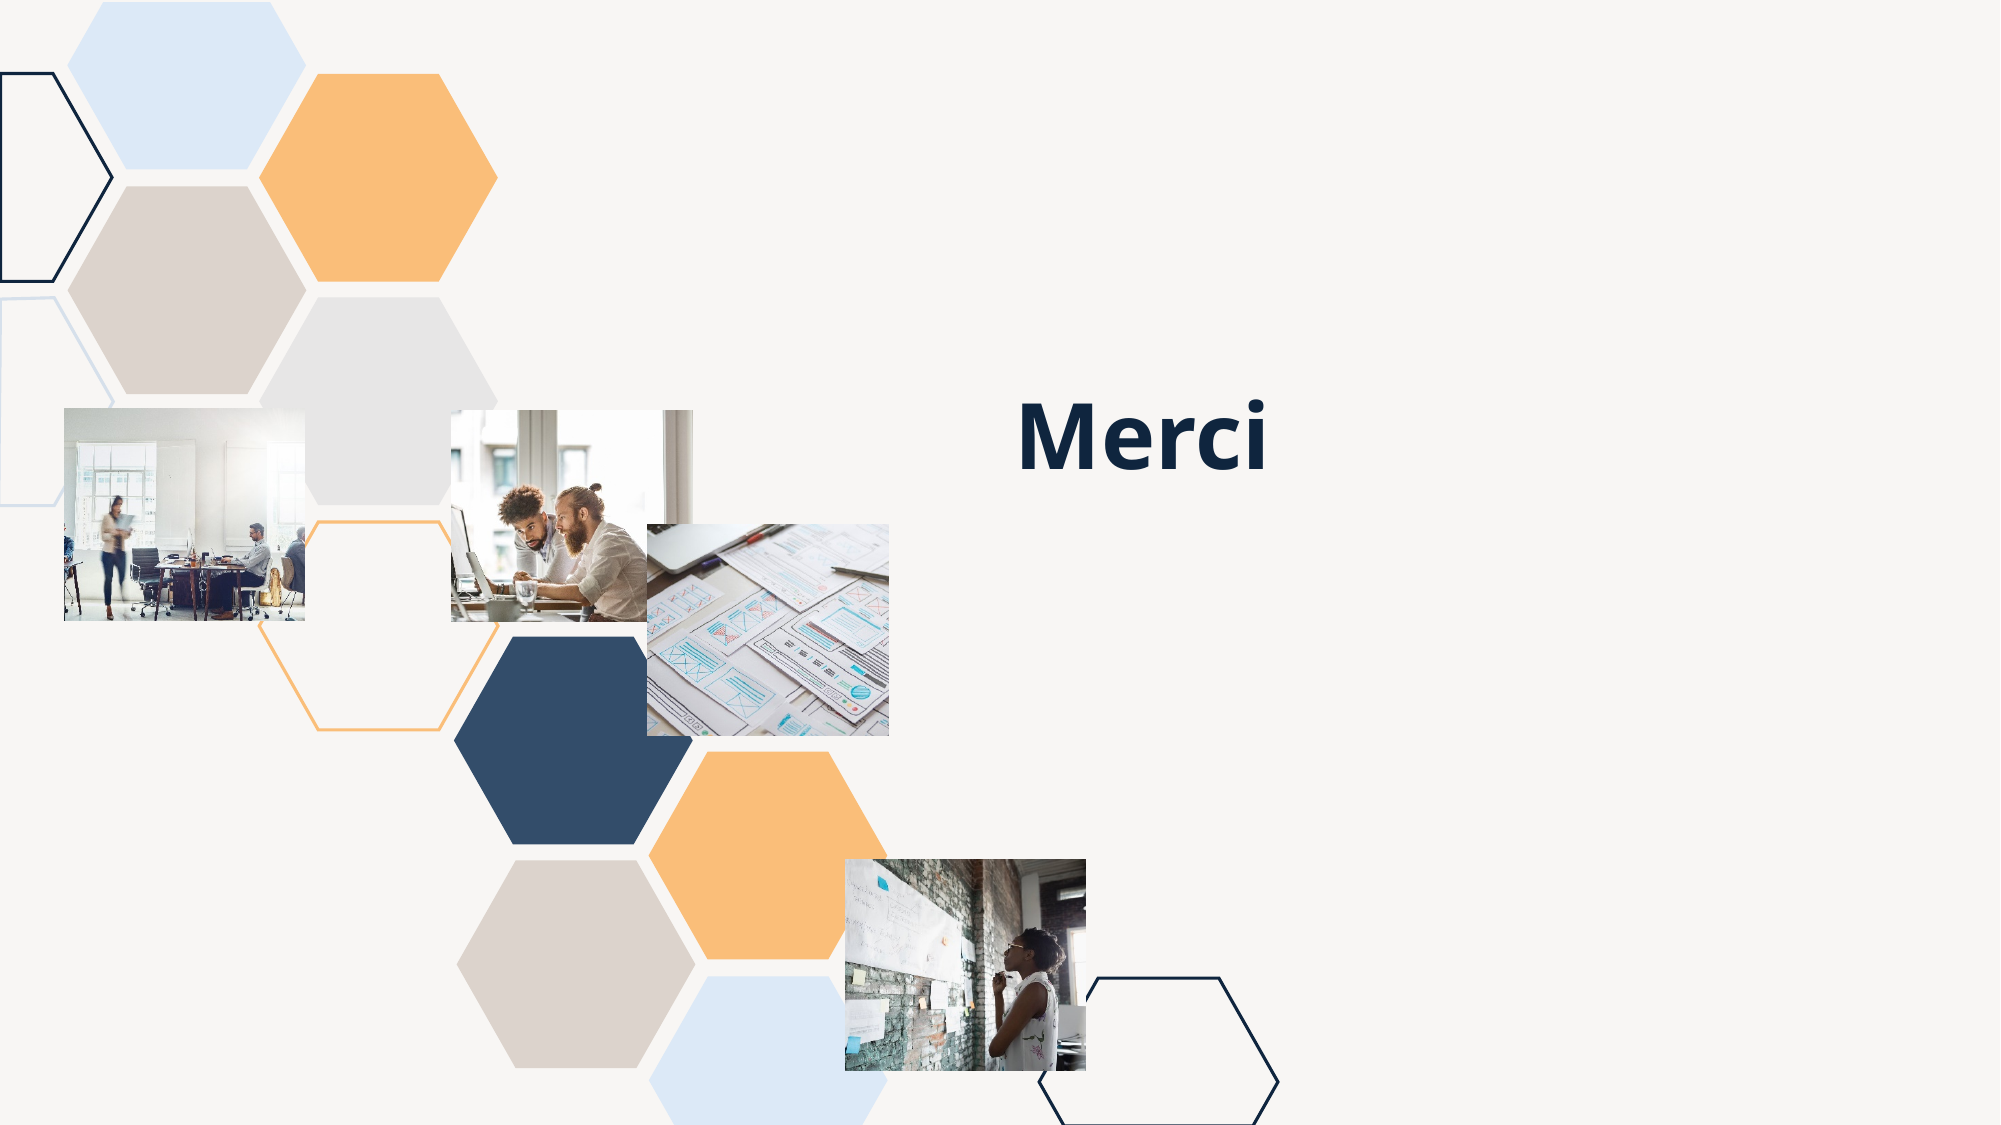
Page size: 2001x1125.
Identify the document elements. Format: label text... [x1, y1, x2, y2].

picture [451, 410, 889, 736]
picture [845, 859, 1086, 1071]
picture [64, 409, 305, 621]
title Merci [999, 279, 1830, 497]
